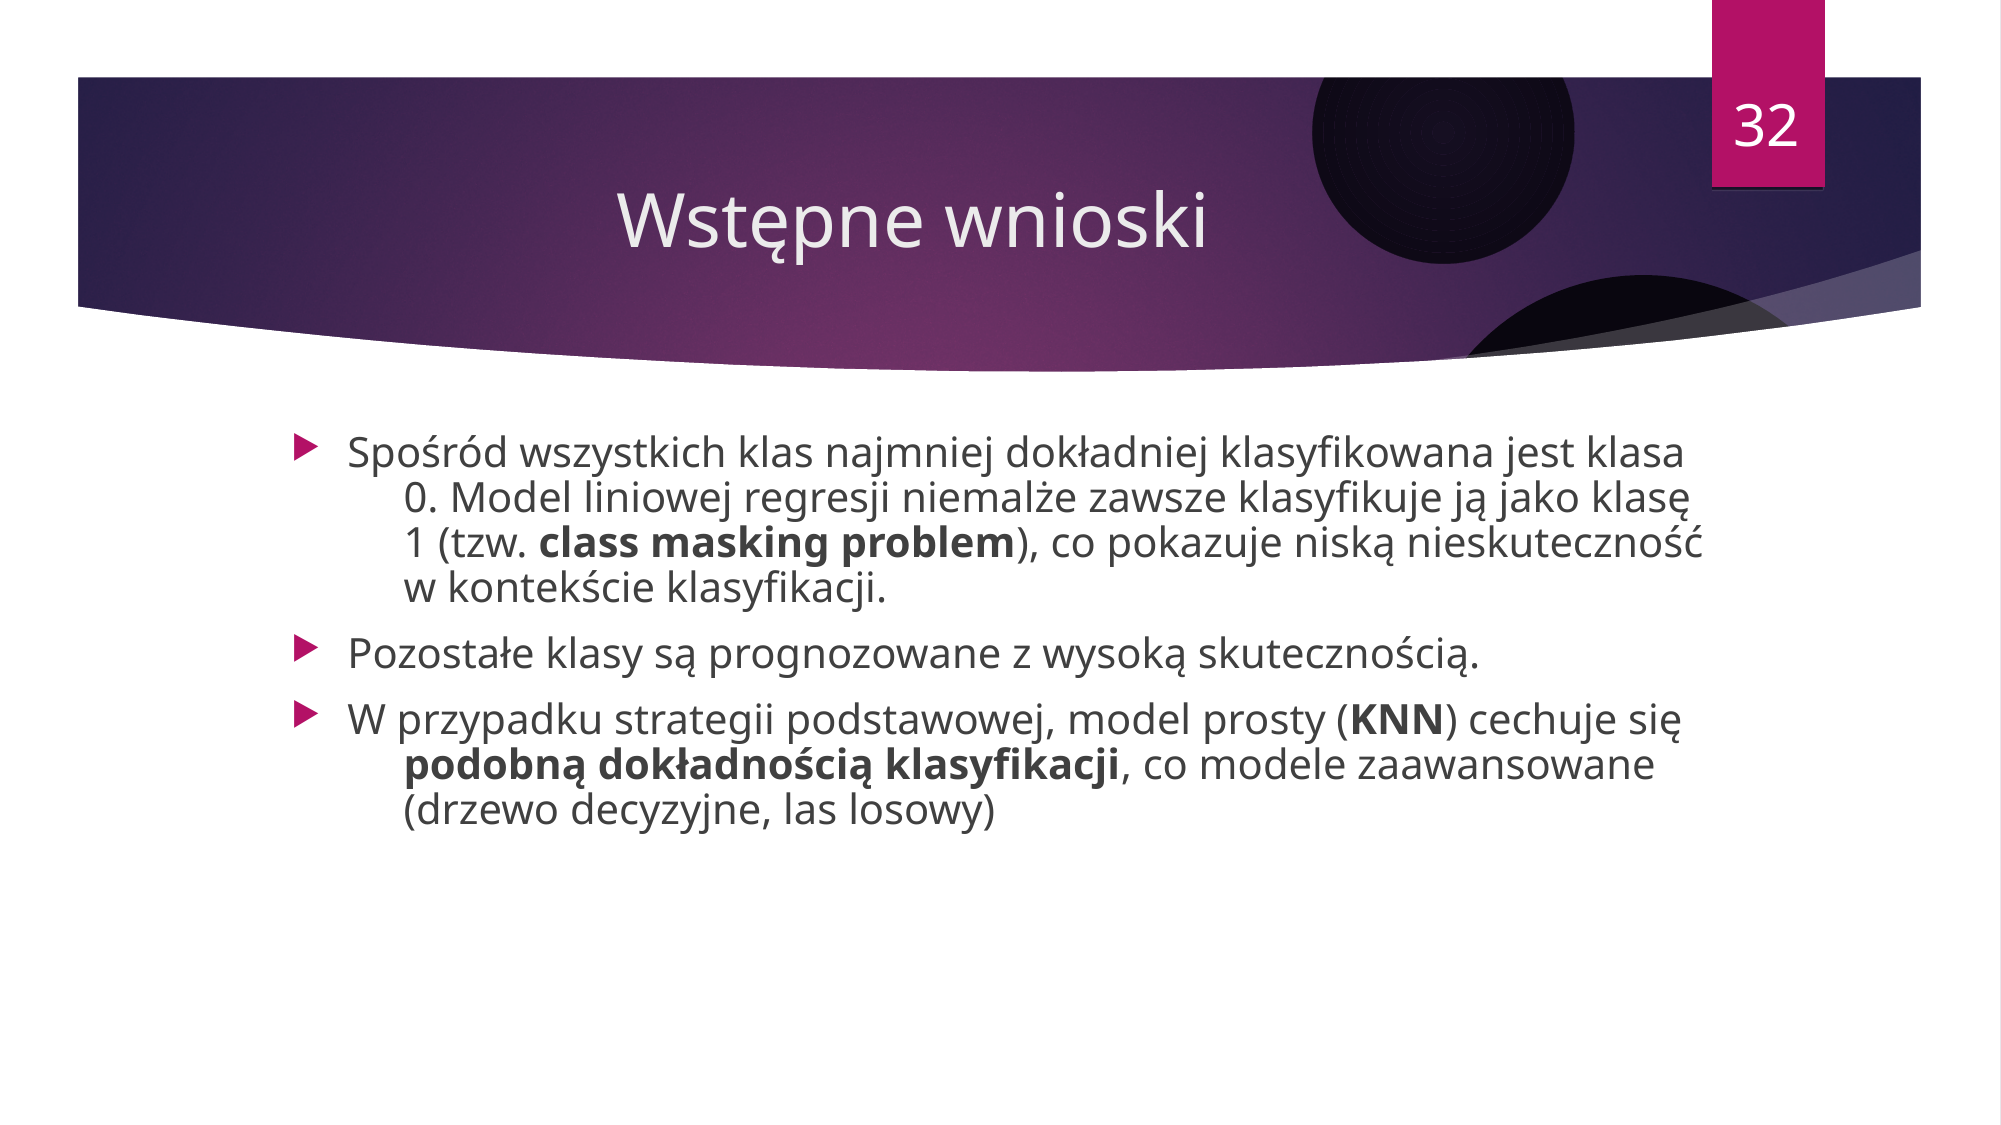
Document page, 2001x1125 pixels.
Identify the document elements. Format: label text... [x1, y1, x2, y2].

title Wstępne wnioski [562, 159, 1265, 276]
text_box [1698, 48, 1836, 175]
list Spośród wszystkich klas najmniej dokładniej klasyfikowana jest klasa 0. Model liniowej regresji niemalże zawsze klasyfikuje ją jako klasę 1 (tzw. class masking problem), co pokazuje niską nieskuteczność w kontekście klasyfikacji. Pozostałe klasy są prognozowane z wysoką skutecznością. W przypadku strategii podstawowej, model prosty (KNN) cechuje się podobną dokładnością klasyfikacji, co modele zaawansowane (drzewo decyzyjne, las losowy) [276, 423, 1724, 1046]
